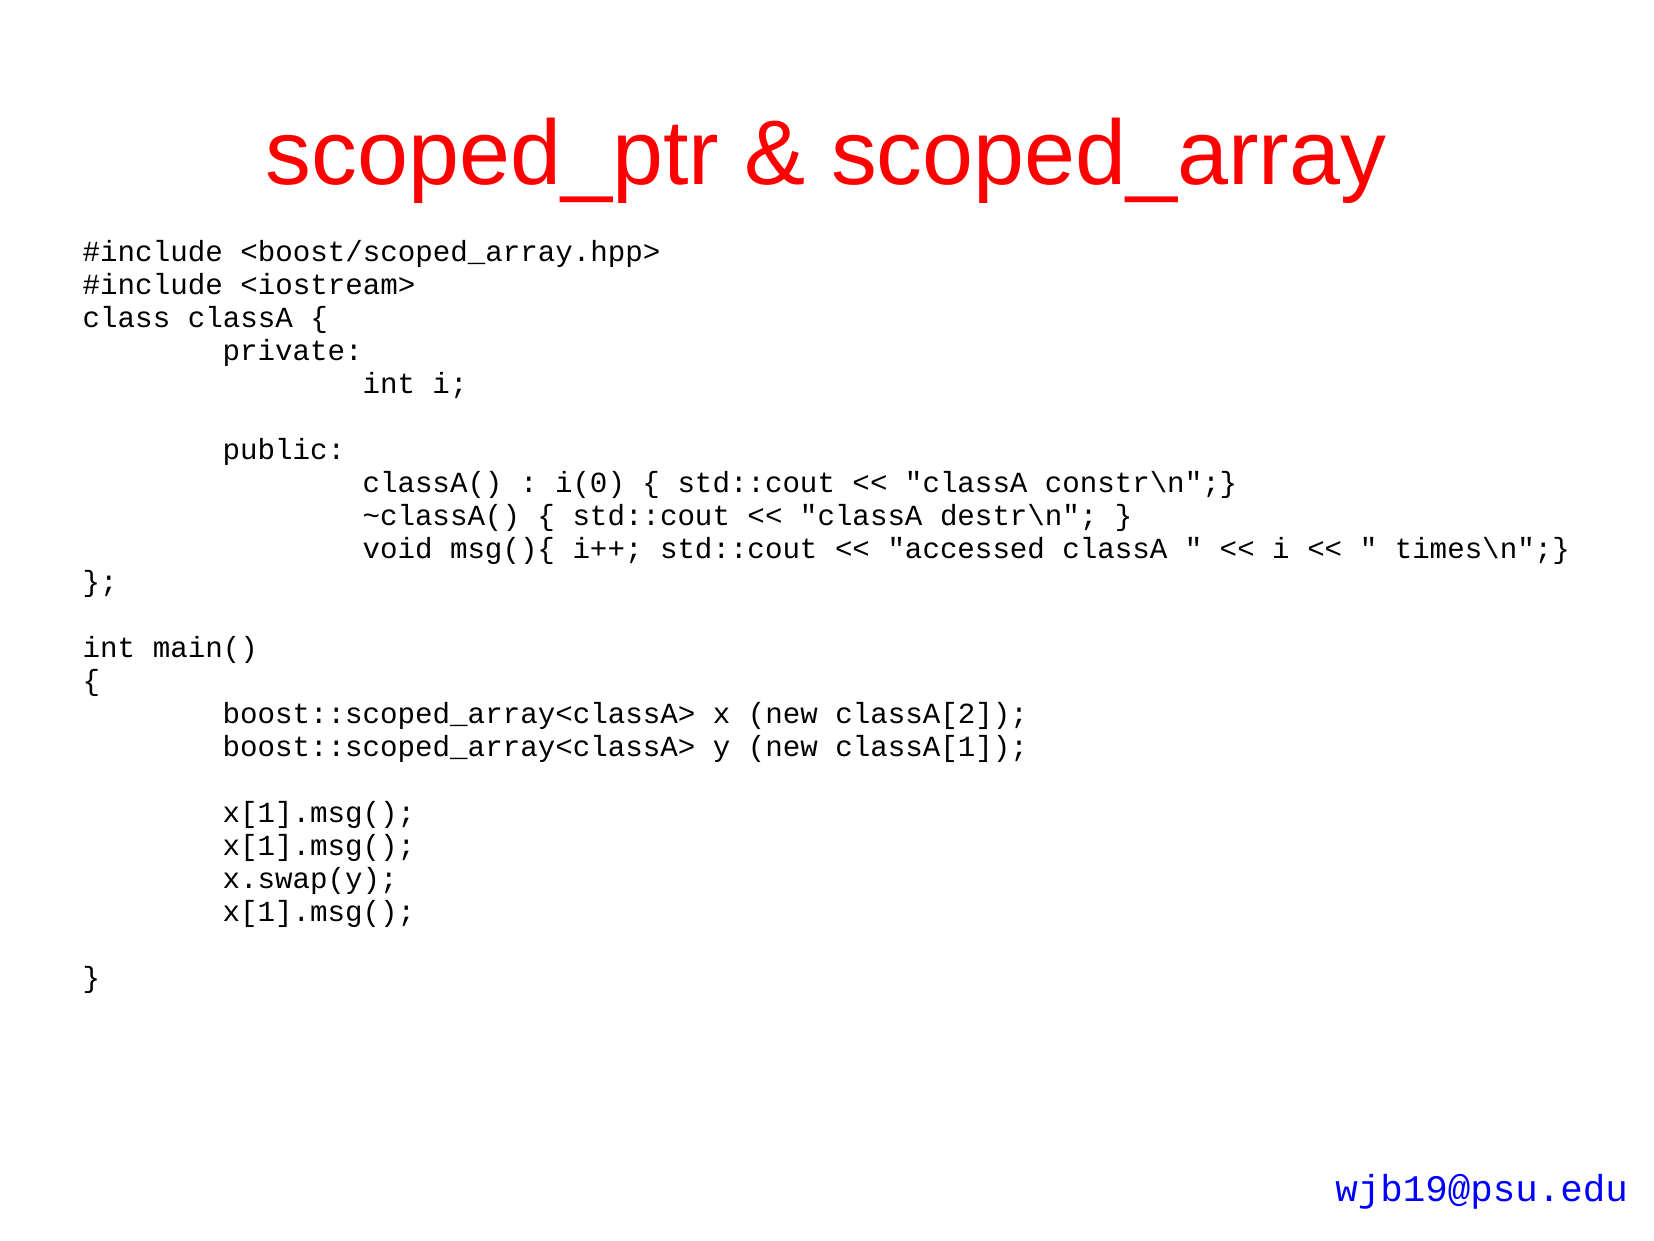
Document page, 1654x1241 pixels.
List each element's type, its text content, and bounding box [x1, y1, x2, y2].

subtitle #include <boost/scoped_array.hpp> #include <iostream> class classA { private: int i; public: classA() : i(0) { std::cout << "classA constr\n";} ~classA() { std::cout << "classA destr\n"; } void msg(){ i++; std::cout << "accessed classA " << i << " times\n";} }; int main() { boost::scoped_array<classA> x (new classA[2]); boost::scoped_array<classA> y (new classA[1]); x[1].msg(); x[1].msg(); x.swap(y); x[1].msg(); } [82, 237, 1571, 1079]
title scoped_ptr & scoped_array [82, 49, 1571, 237]
text_box wjb19@psu.edu [1320, 1162, 1643, 1220]
